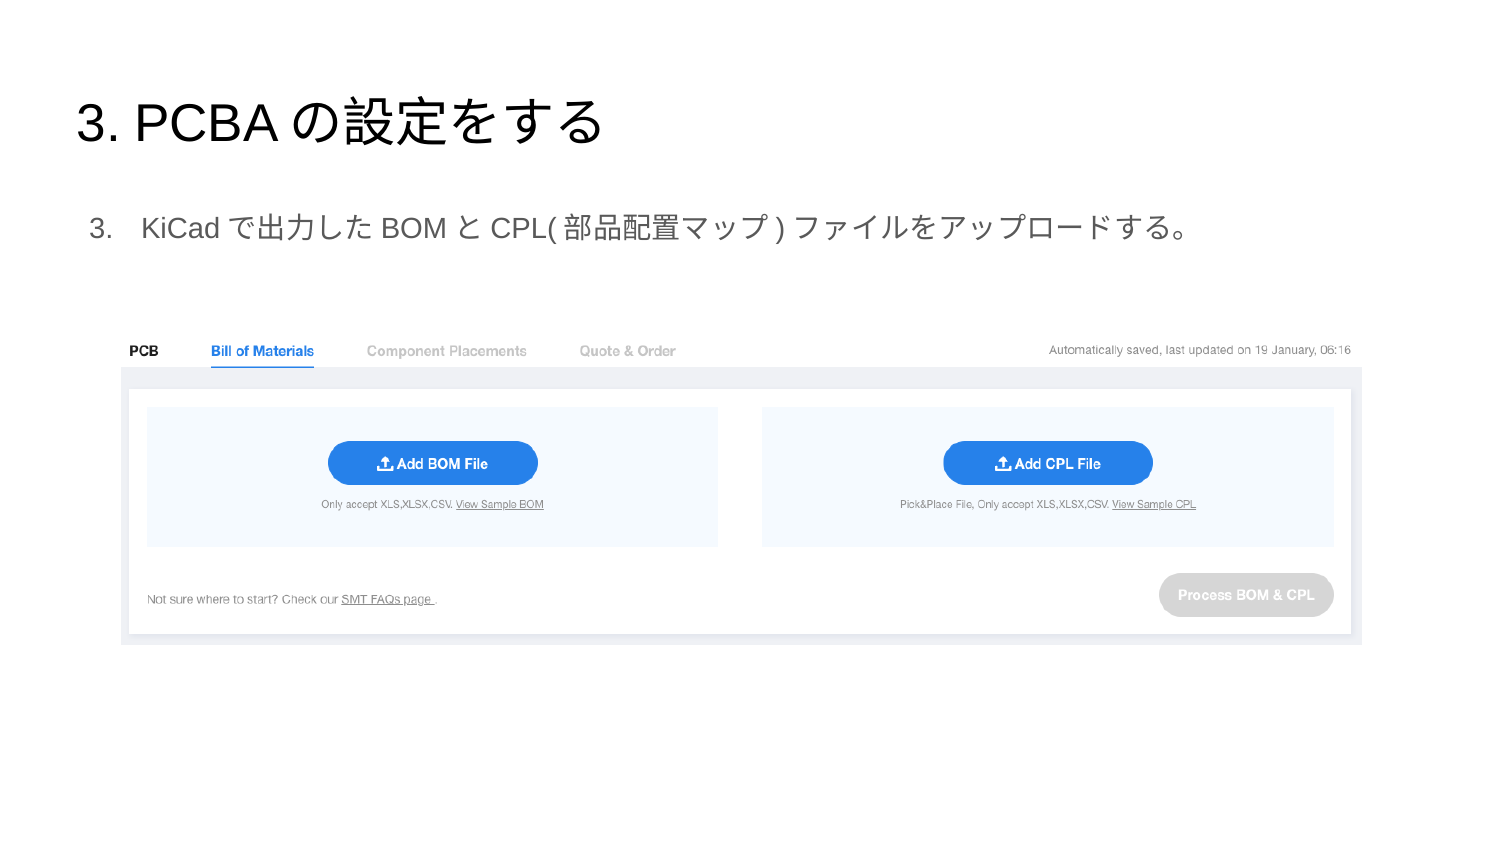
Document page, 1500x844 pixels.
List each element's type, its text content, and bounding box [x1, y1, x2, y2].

list KiCadで出力したBOMとCPL(部品配置マップ)ファイルをアップロードする。 [51, 189, 1449, 750]
title PCBAの設定をする [51, 72, 1449, 167]
picture [121, 332, 1362, 645]
